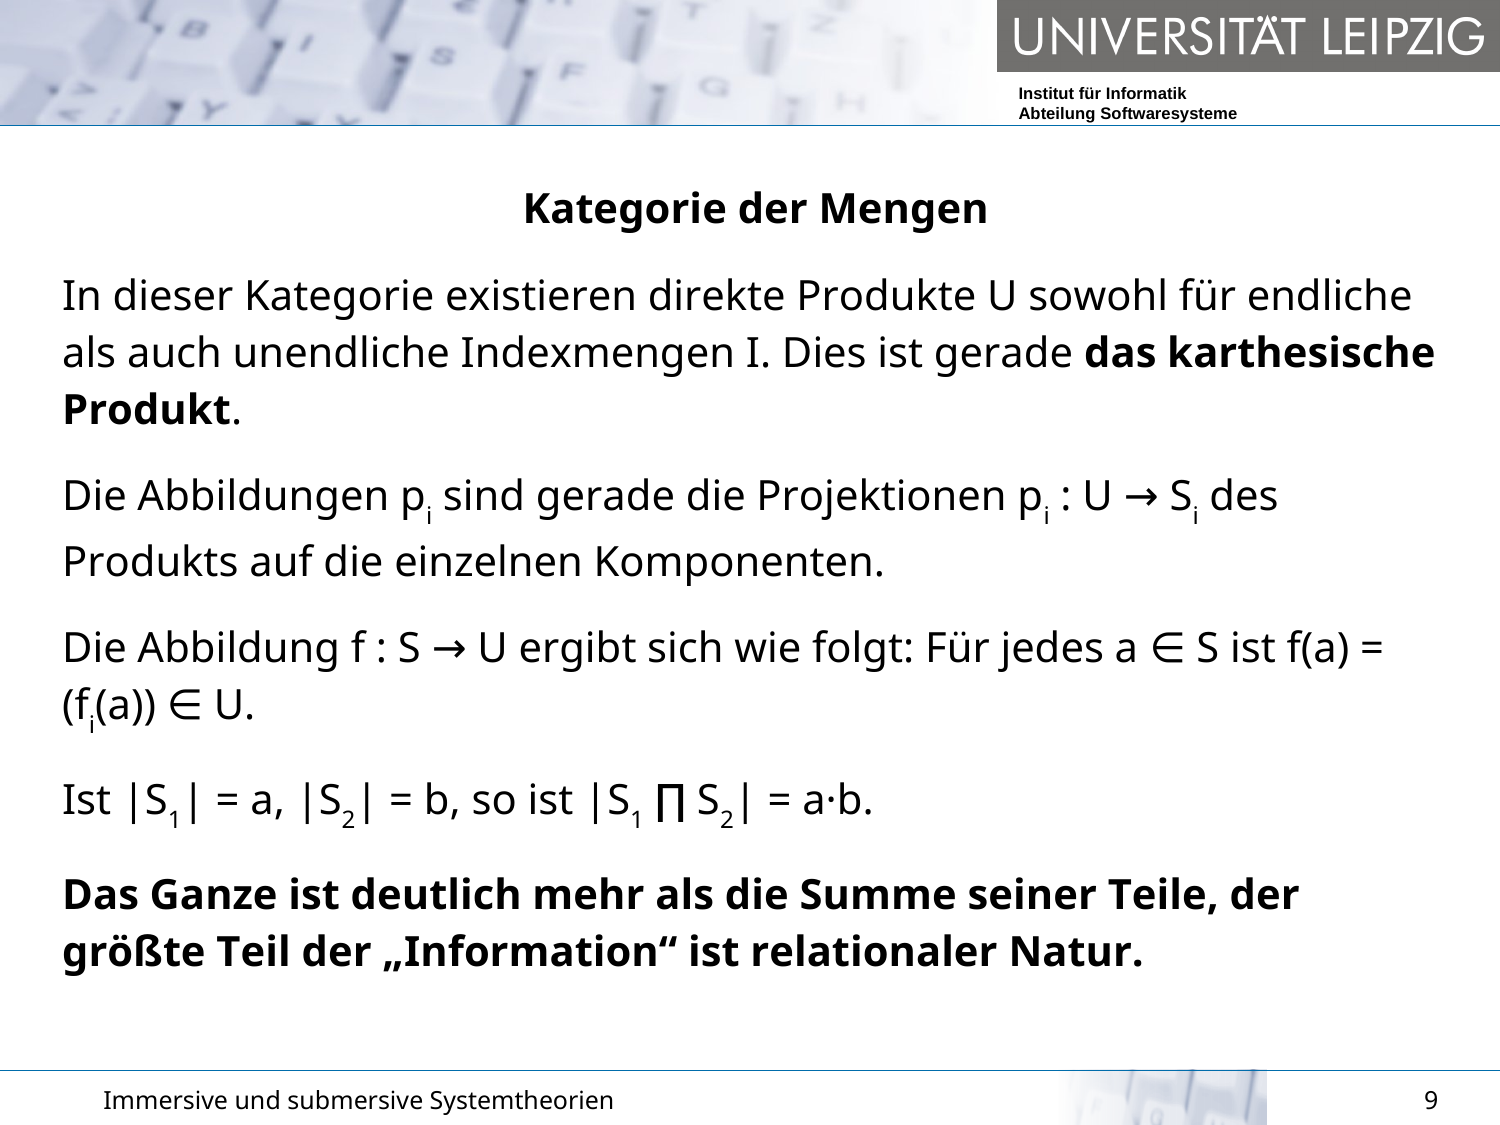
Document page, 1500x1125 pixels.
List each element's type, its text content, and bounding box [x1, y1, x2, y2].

picture [1057, 1071, 1267, 1125]
picture [0, 0, 1500, 125]
list Kategorie der Mengen In dieser Kategorie existieren direkte Produkte U sowohl für endliche als auch unendliche Indexmengen I. Dies ist gerade das karthesische Produkt. Die Abbildungen pi sind gerade die Projektionen pi : U → Si des Produkts auf die einzelnen Komponenten. Die Abbildung f : S → U ergibt sich wie folgt: Für jedes a ∈ S ist f(a) = (fi(a)) ∈ U. Ist |S1| = a, |S2| = b, so ist |S1 ∏ S2| = a·b. Das Ganze ist deutlich mehr als die Summe seiner Teile, der größte Teil der „Information“ ist relationaler Natur. [47, 171, 1465, 928]
